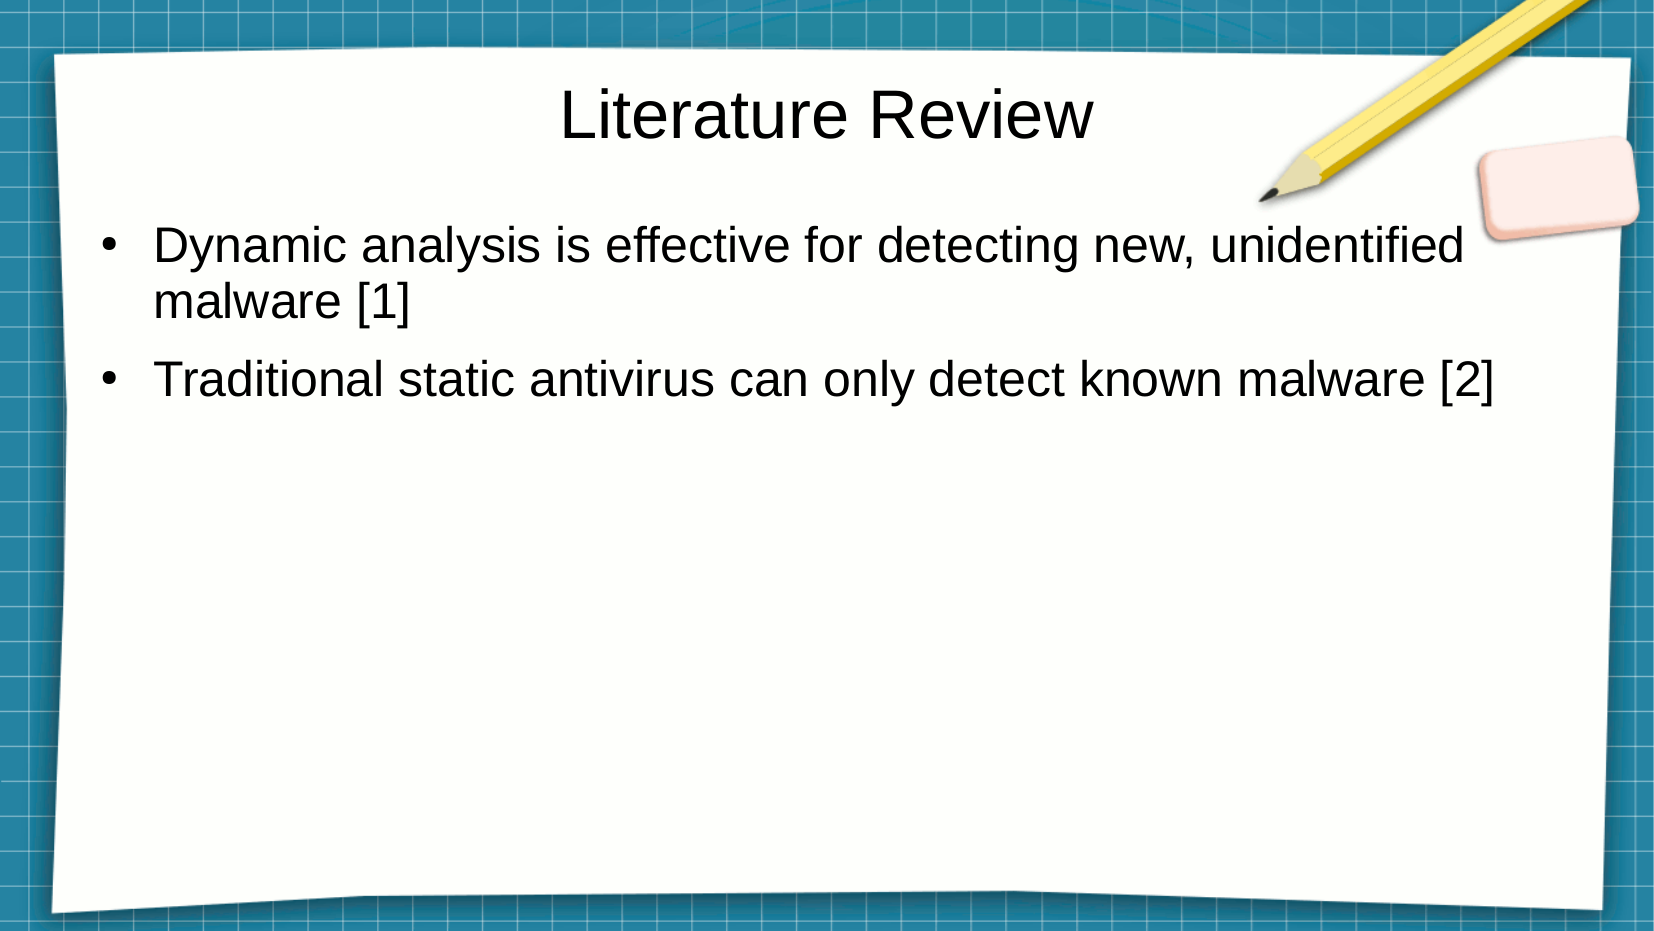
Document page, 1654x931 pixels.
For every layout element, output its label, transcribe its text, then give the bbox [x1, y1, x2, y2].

title Literature Review [82, 37, 1571, 193]
picture [0, 0, 1654, 931]
list Dynamic analysis is effective for detecting new, unidentified malware [1] Traditional static antivirus can only detect known malware [2] [82, 217, 1571, 788]
